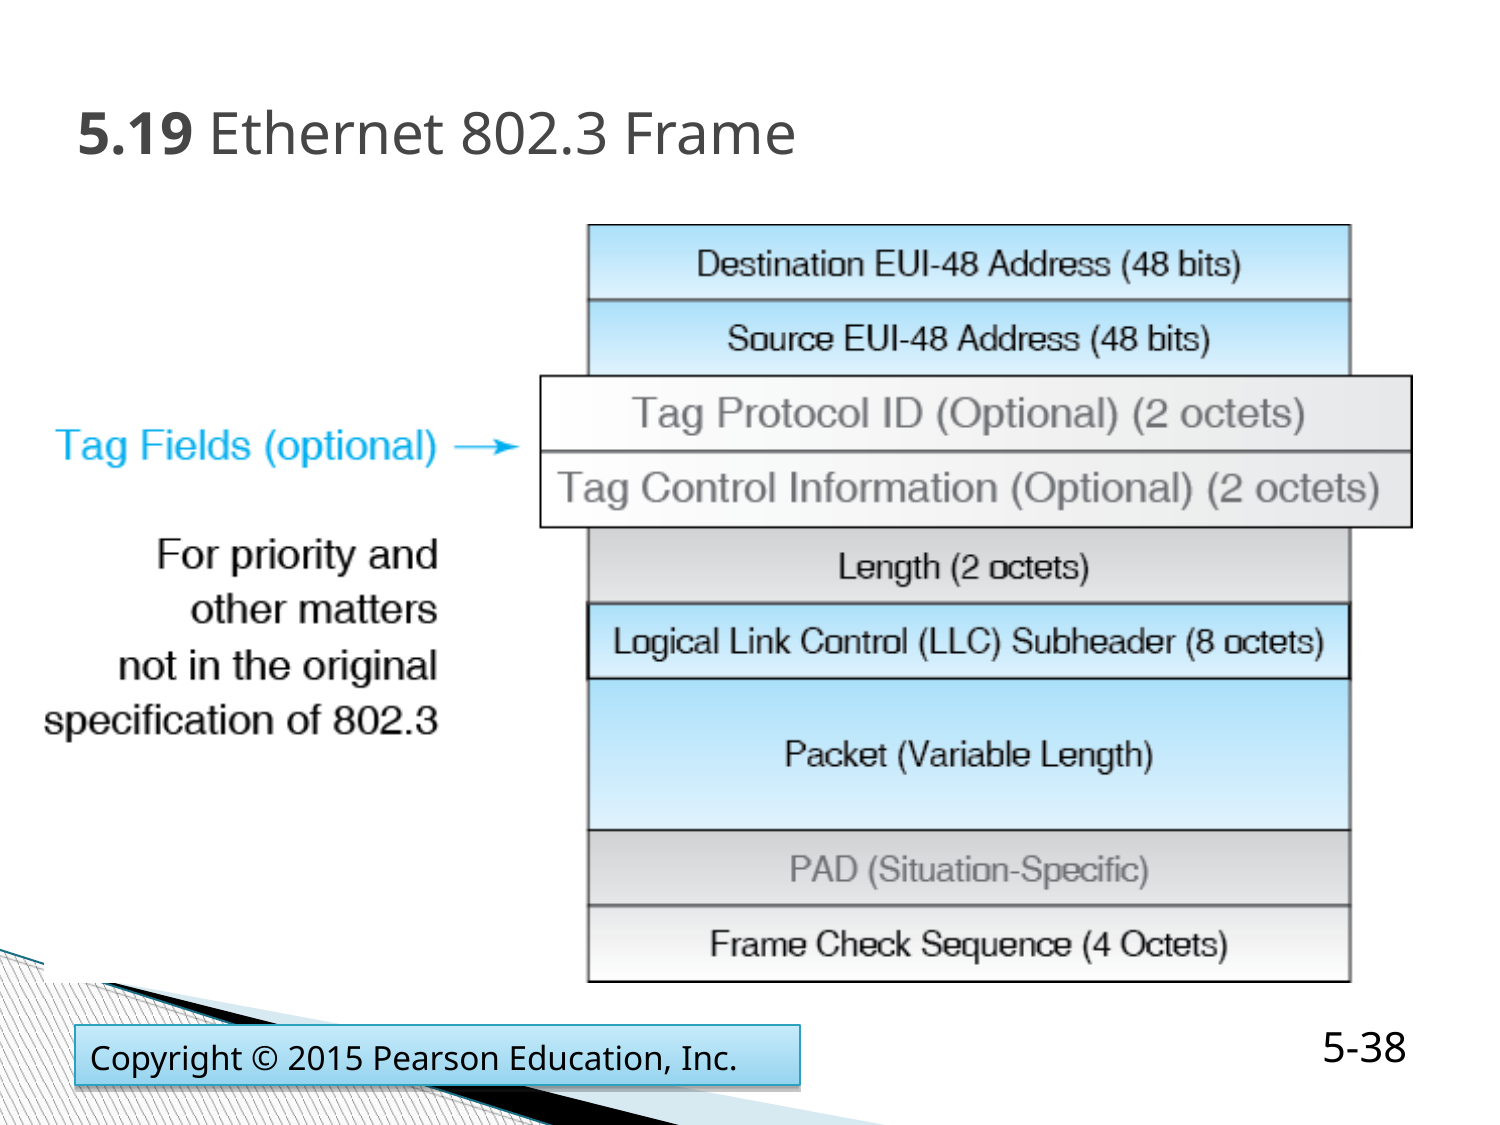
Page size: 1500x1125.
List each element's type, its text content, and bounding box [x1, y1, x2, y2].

picture [0, 224, 1413, 1125]
title 5.19 Ethernet 802.3 Frame [62, 37, 1413, 224]
footer Copyright © 2015 Pearson Education, Inc. [75, 1025, 800, 1085]
slide_number 5-<number> [1262, 1025, 1423, 1085]
